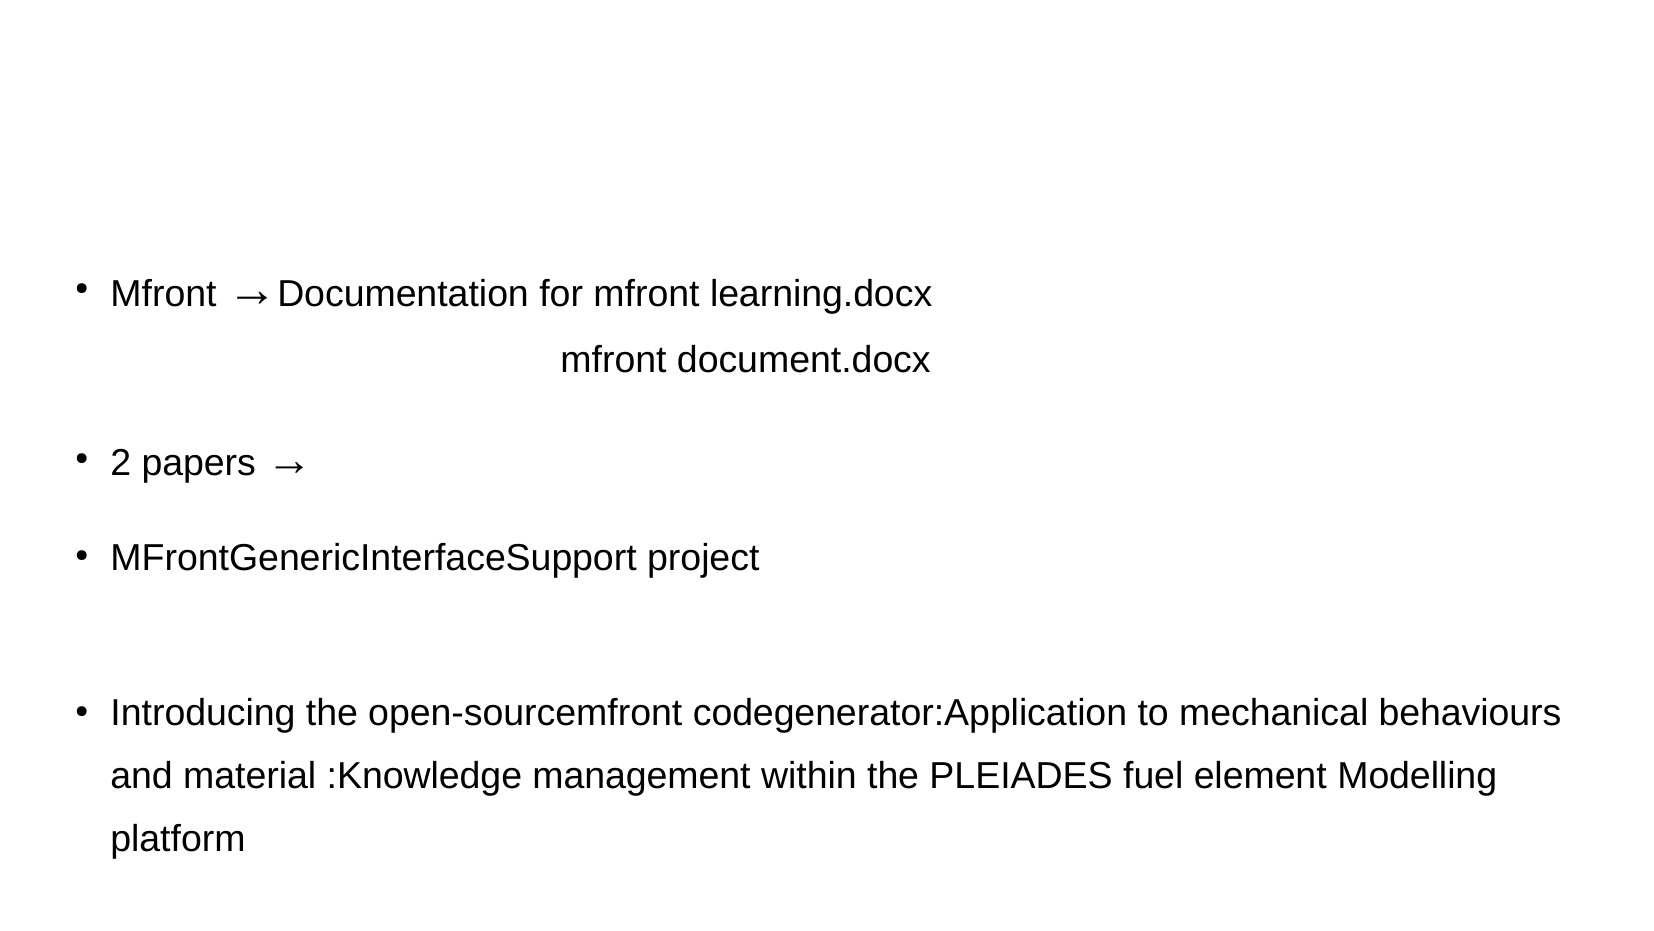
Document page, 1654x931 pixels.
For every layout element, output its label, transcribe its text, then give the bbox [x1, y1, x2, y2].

list Mfront →Documentation for mfront learning.docx mfront document.docx 2 papers → MFrontGenericInterfaceSupport project Introducing the open-sourcemfront codegenerator:Application to mechanical behaviours and material :Knowledge management within the PLEIADES fuel element Modelling platform [75, 234, 1564, 931]
